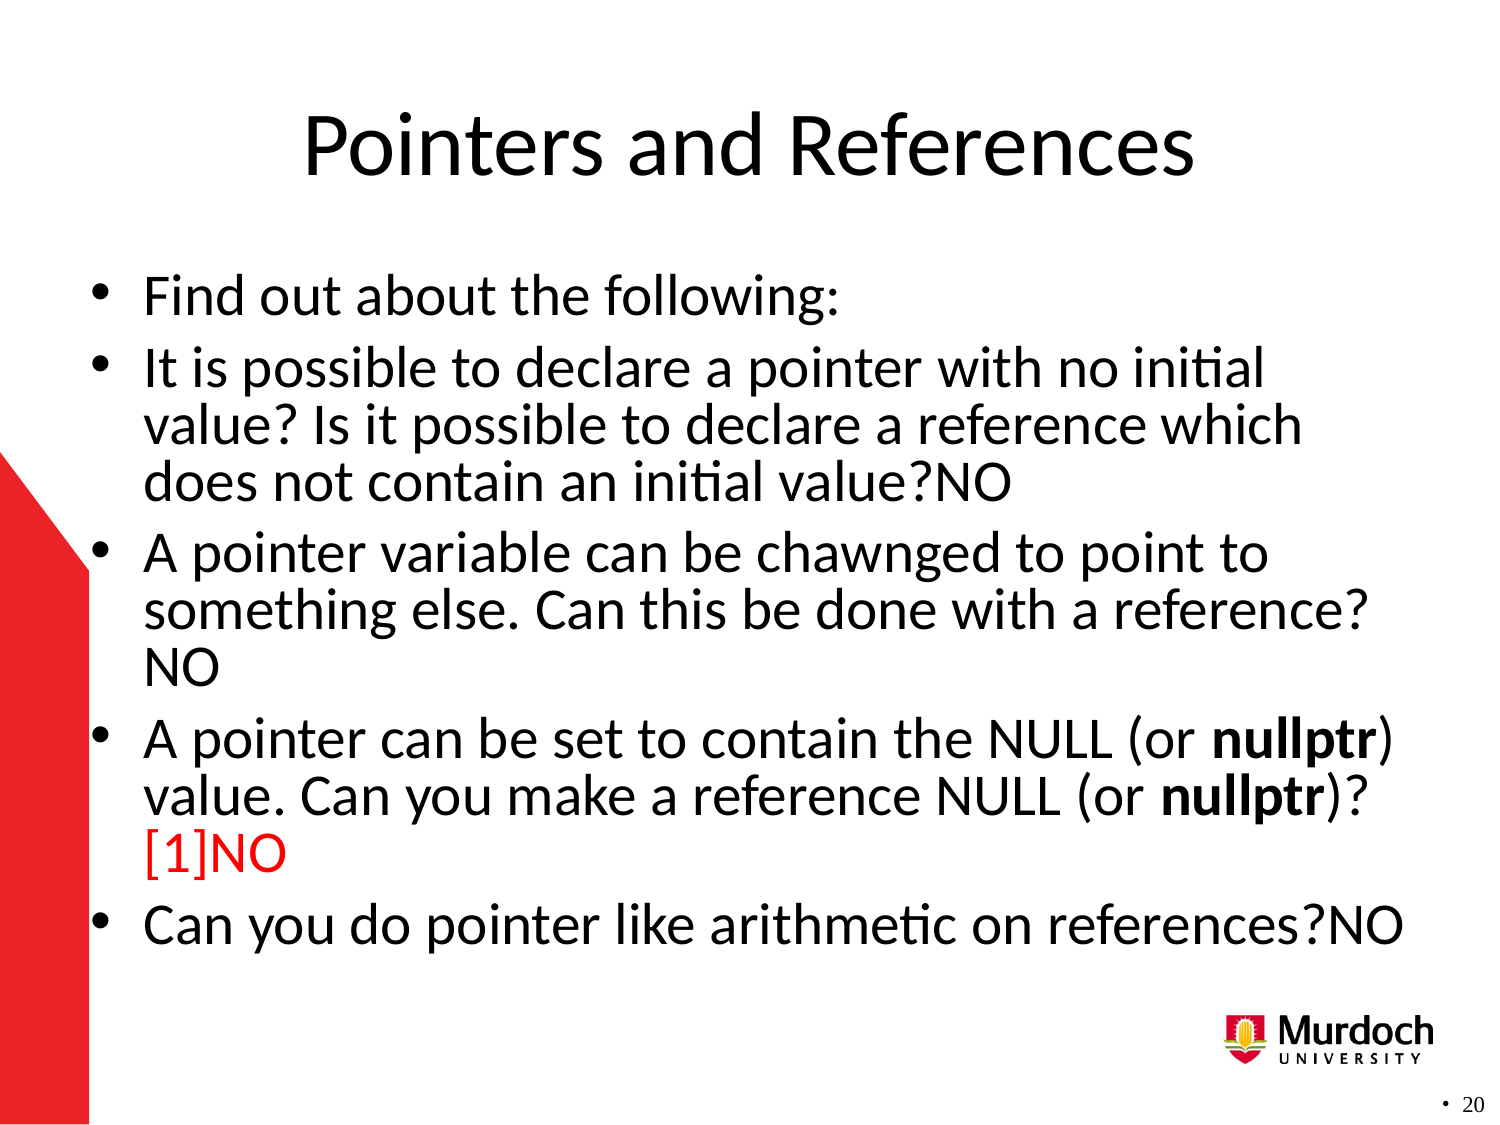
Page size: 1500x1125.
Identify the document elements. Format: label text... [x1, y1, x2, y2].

text_box <number> [1403, 1082, 1500, 1125]
title Pointers and References [75, 45, 1426, 233]
list Find out about the following: It is possible to declare a pointer with no initial value? Is it possible to declare a reference which does not contain an initial value?NO A pointer variable can be chawnged to point to something else. Can this be done with a reference?NO A pointer can be set to contain the NULL (or nullptr) value. Can you make a reference NULL (or nullptr)? [1]NO Can you do pointer like arithmetic on references?NO [75, 262, 1426, 1005]
picture [1223, 1015, 1433, 1064]
